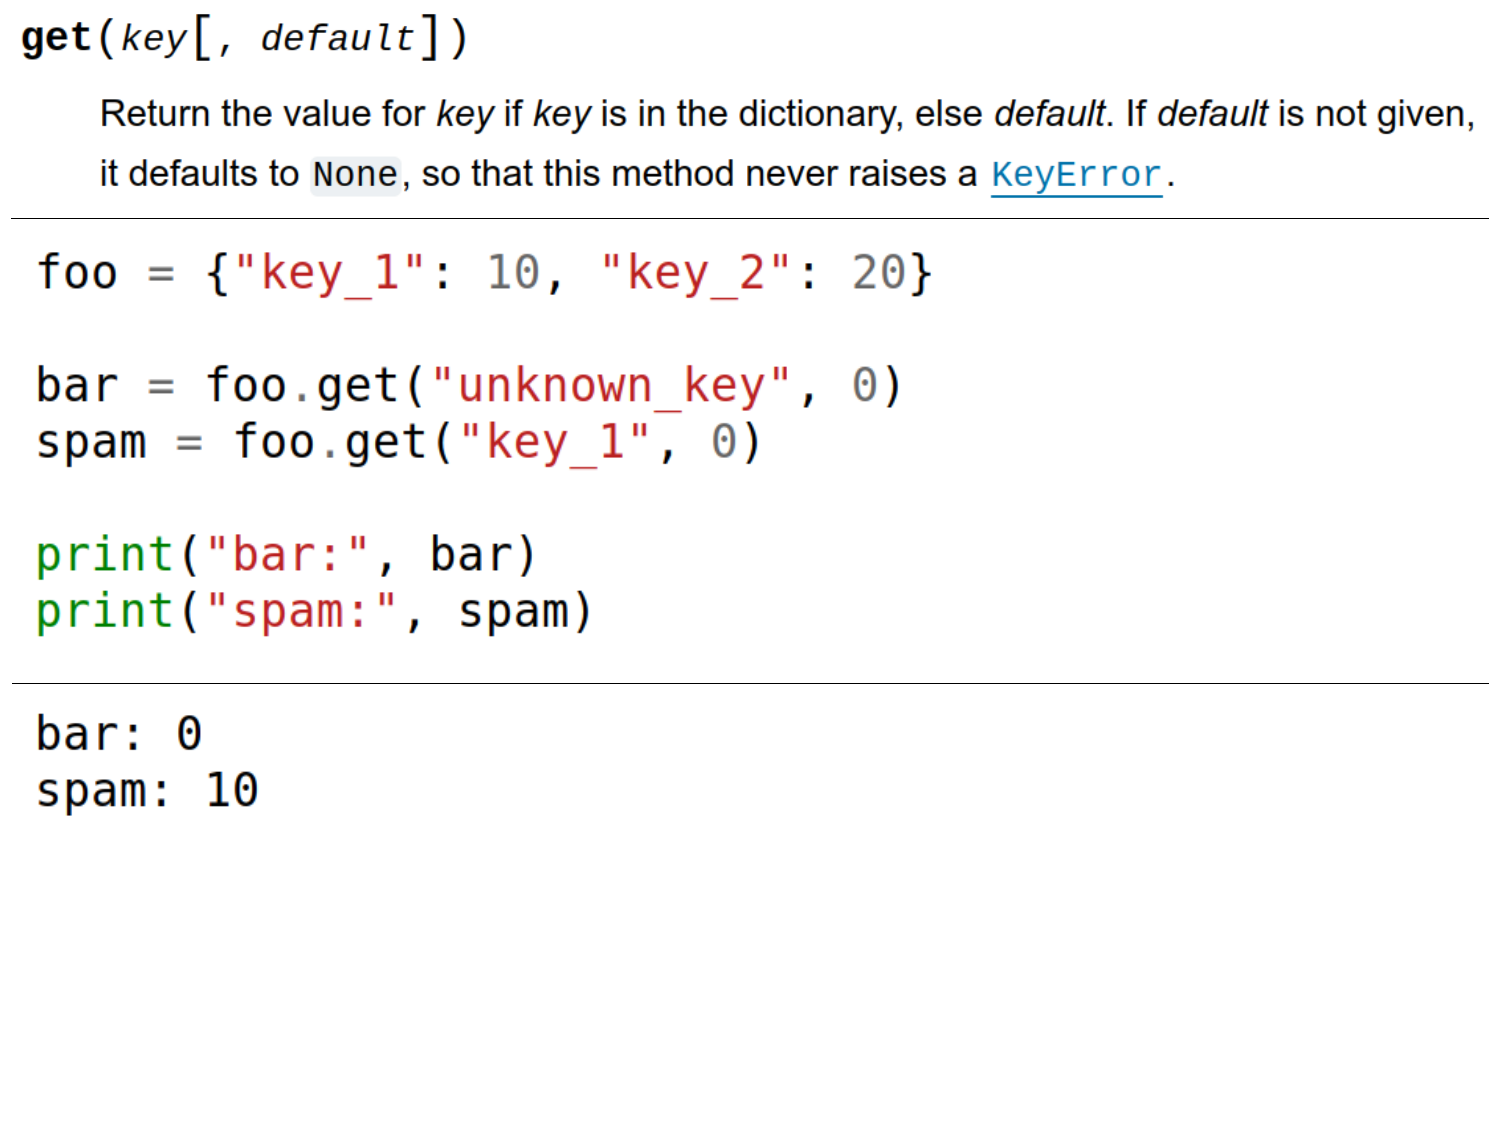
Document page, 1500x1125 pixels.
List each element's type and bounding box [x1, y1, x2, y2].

picture [11, 5, 1489, 210]
picture [22, 237, 945, 649]
picture [25, 700, 268, 820]
